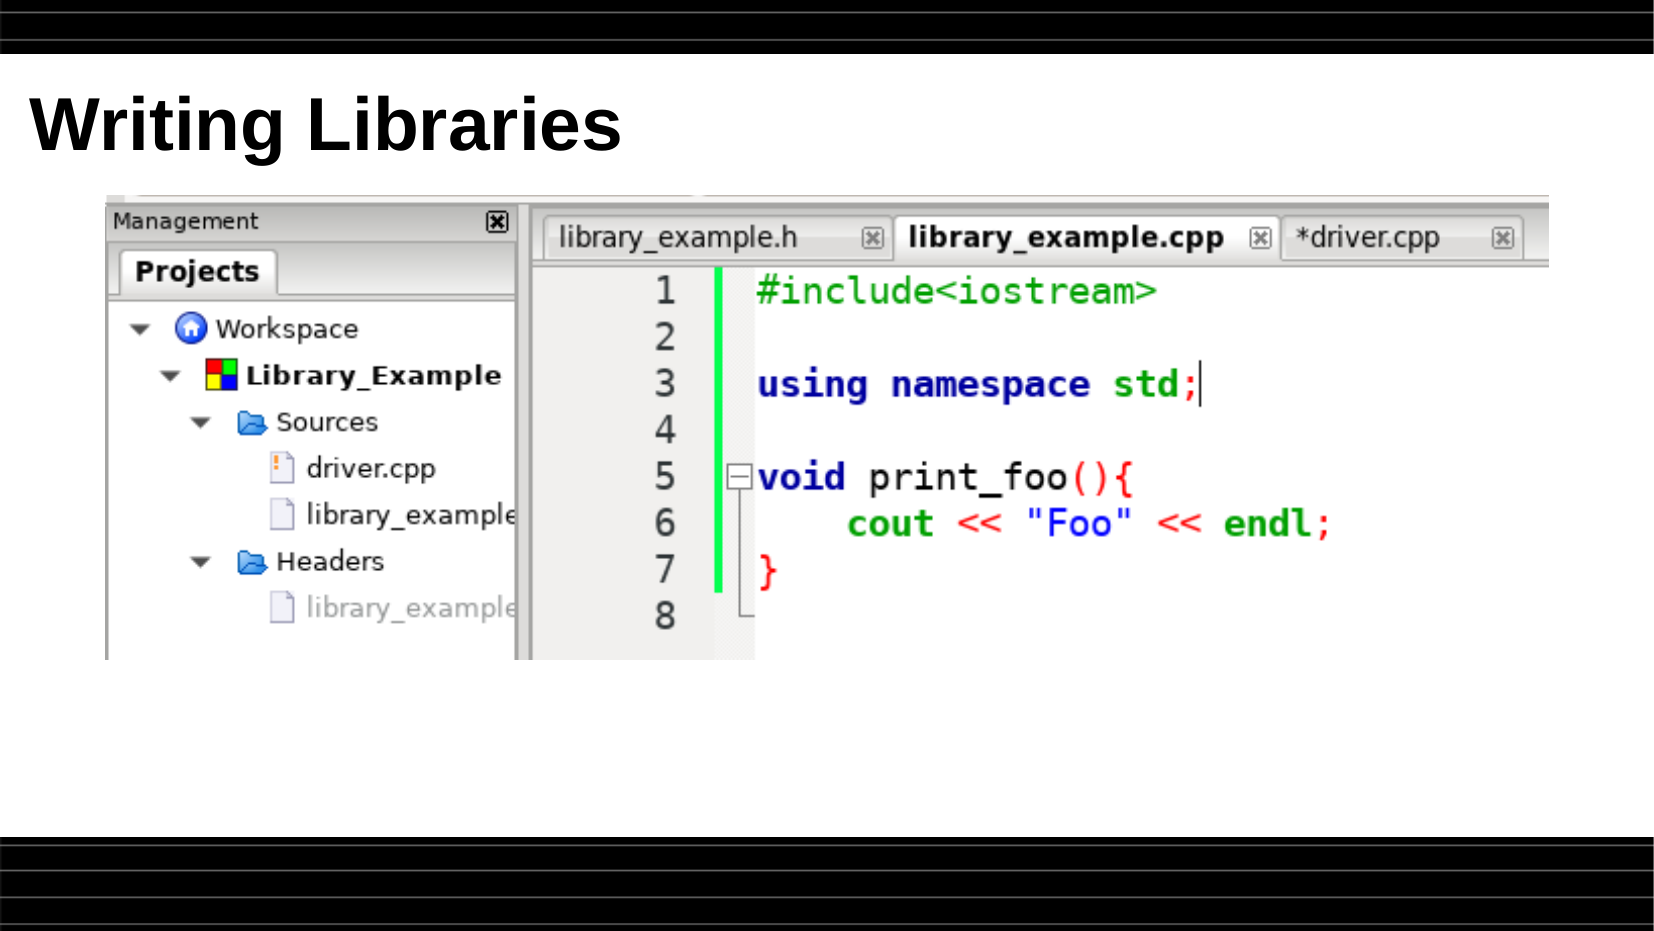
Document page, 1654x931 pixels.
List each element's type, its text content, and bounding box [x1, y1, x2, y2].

text_box Writing Libraries [15, 75, 1546, 174]
picture [0, 0, 1654, 54]
picture [0, 837, 1654, 931]
picture [105, 195, 1549, 661]
